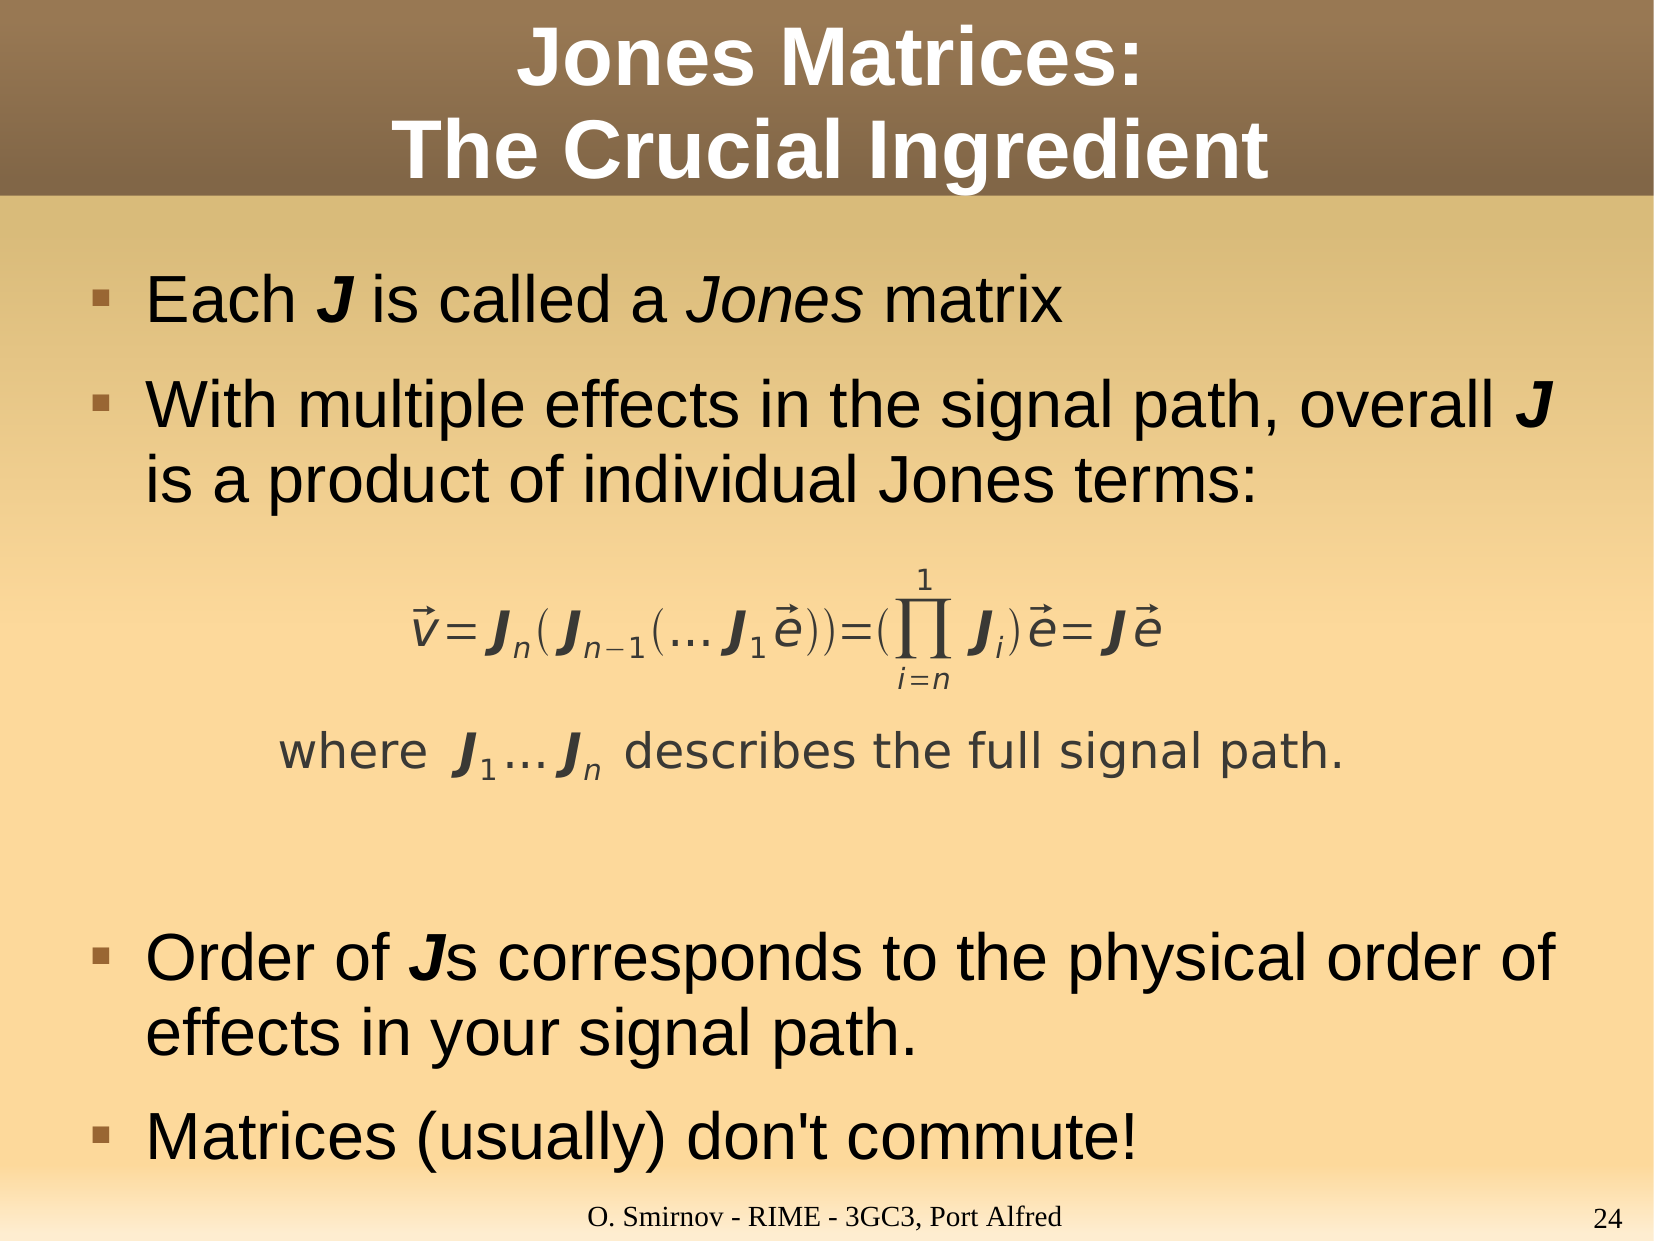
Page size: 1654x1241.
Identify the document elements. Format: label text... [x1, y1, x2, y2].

picture [0, 0, 1654, 1241]
title Jones Matrices: The Crucial Ingredient [86, 0, 1576, 208]
list Each J is called a Jones matrix With multiple effects in the signal path, overall J is a product of individual Jones terms: Order of Js corresponds to the physical order of effects in your signal path. Matrices (usually) don't commute! [75, 262, 1564, 1174]
